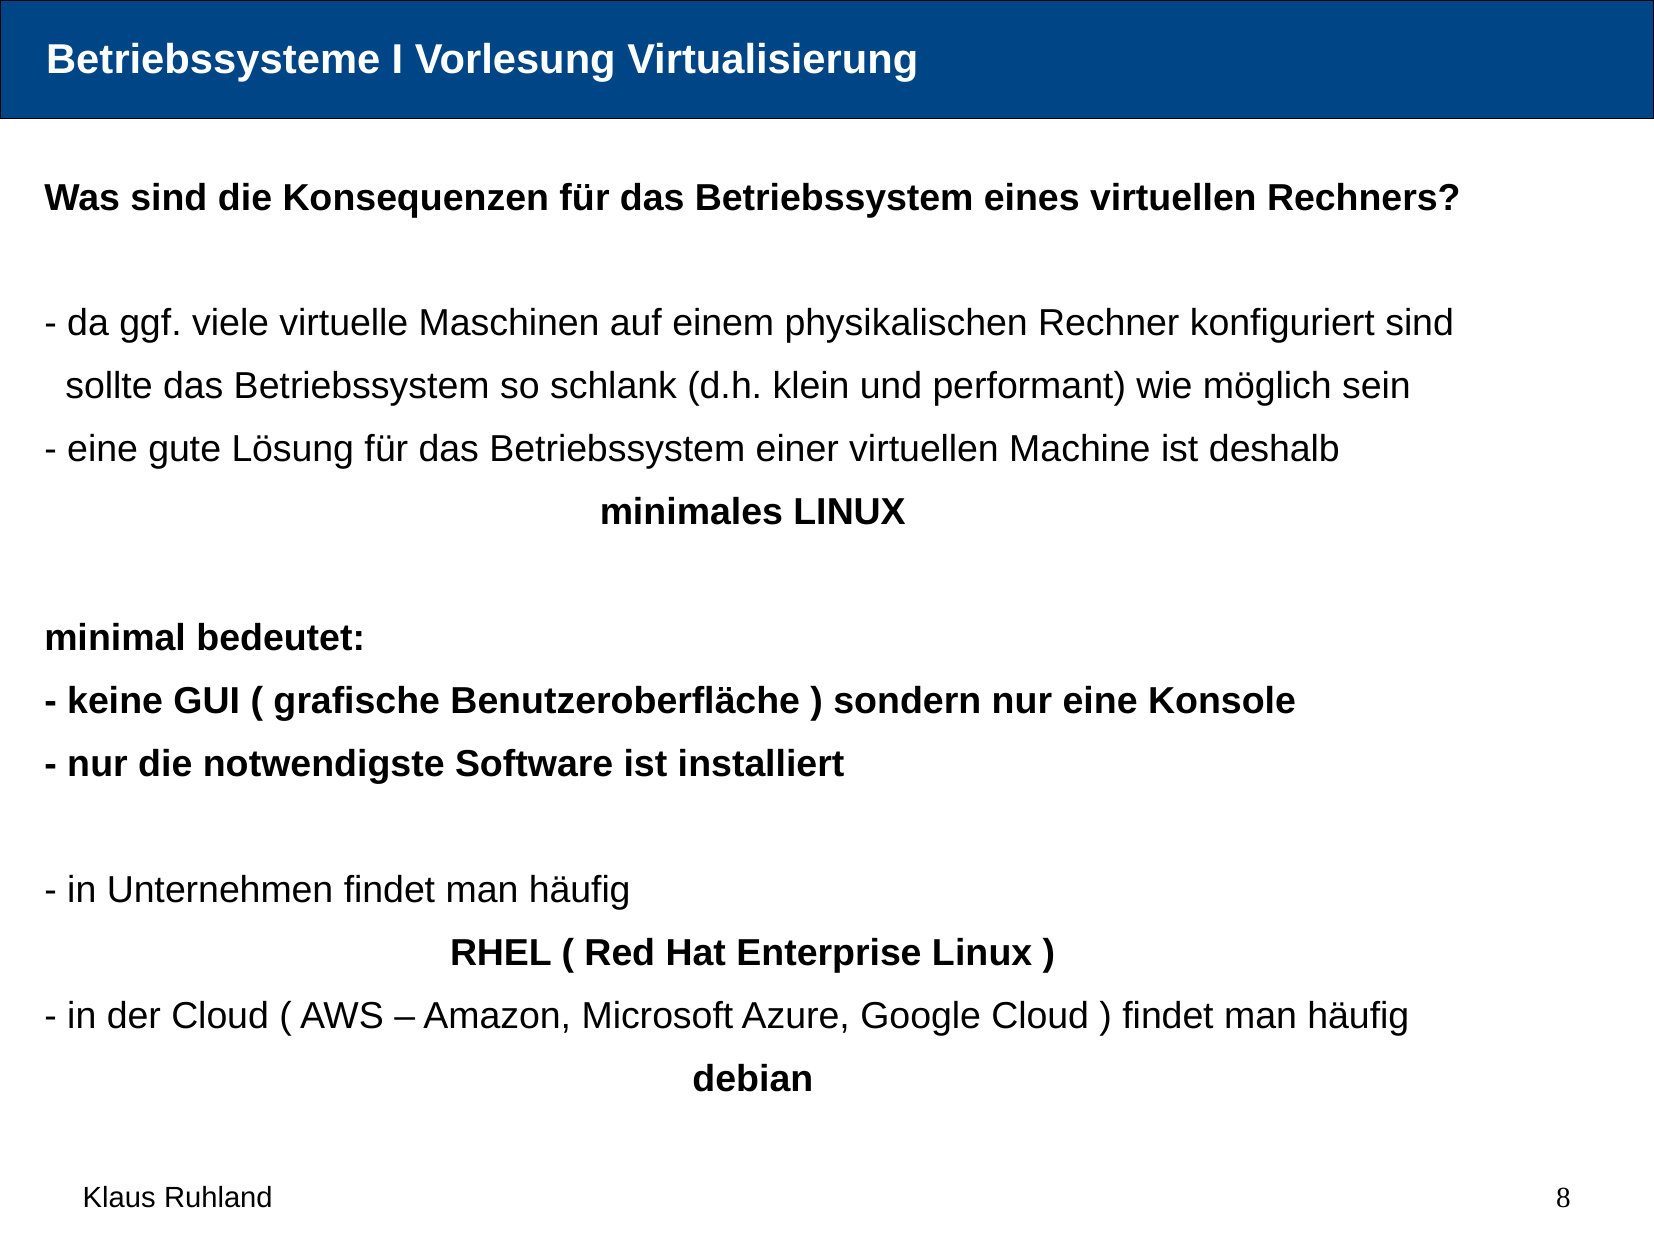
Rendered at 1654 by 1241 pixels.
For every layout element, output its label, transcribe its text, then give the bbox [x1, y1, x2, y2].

text_box Was sind die Konsequenzen für das Betriebssystem eines virtuellen Rechners? - da ggf. viele virtuelle Maschinen auf einem physikalischen Rechner konfiguriert sind sollte das Betriebssystem so schlank (d.h. klein und performant) wie möglich sein - eine gute Lösung für das Betriebssystem einer virtuellen Machine ist deshalb minimales LINUX minimal bedeutet: - keine GUI ( grafische Benutzeroberfläche ) sondern nur eine Konsole - nur die notwendigste Software ist installiert - in Unternehmen findet man häufig RHEL ( Red Hat Enterprise Linux ) - in der Cloud ( AWS – Amazon, Microsoft Azure, Google Cloud ) findet man häufig debian [29, 147, 1565, 1170]
